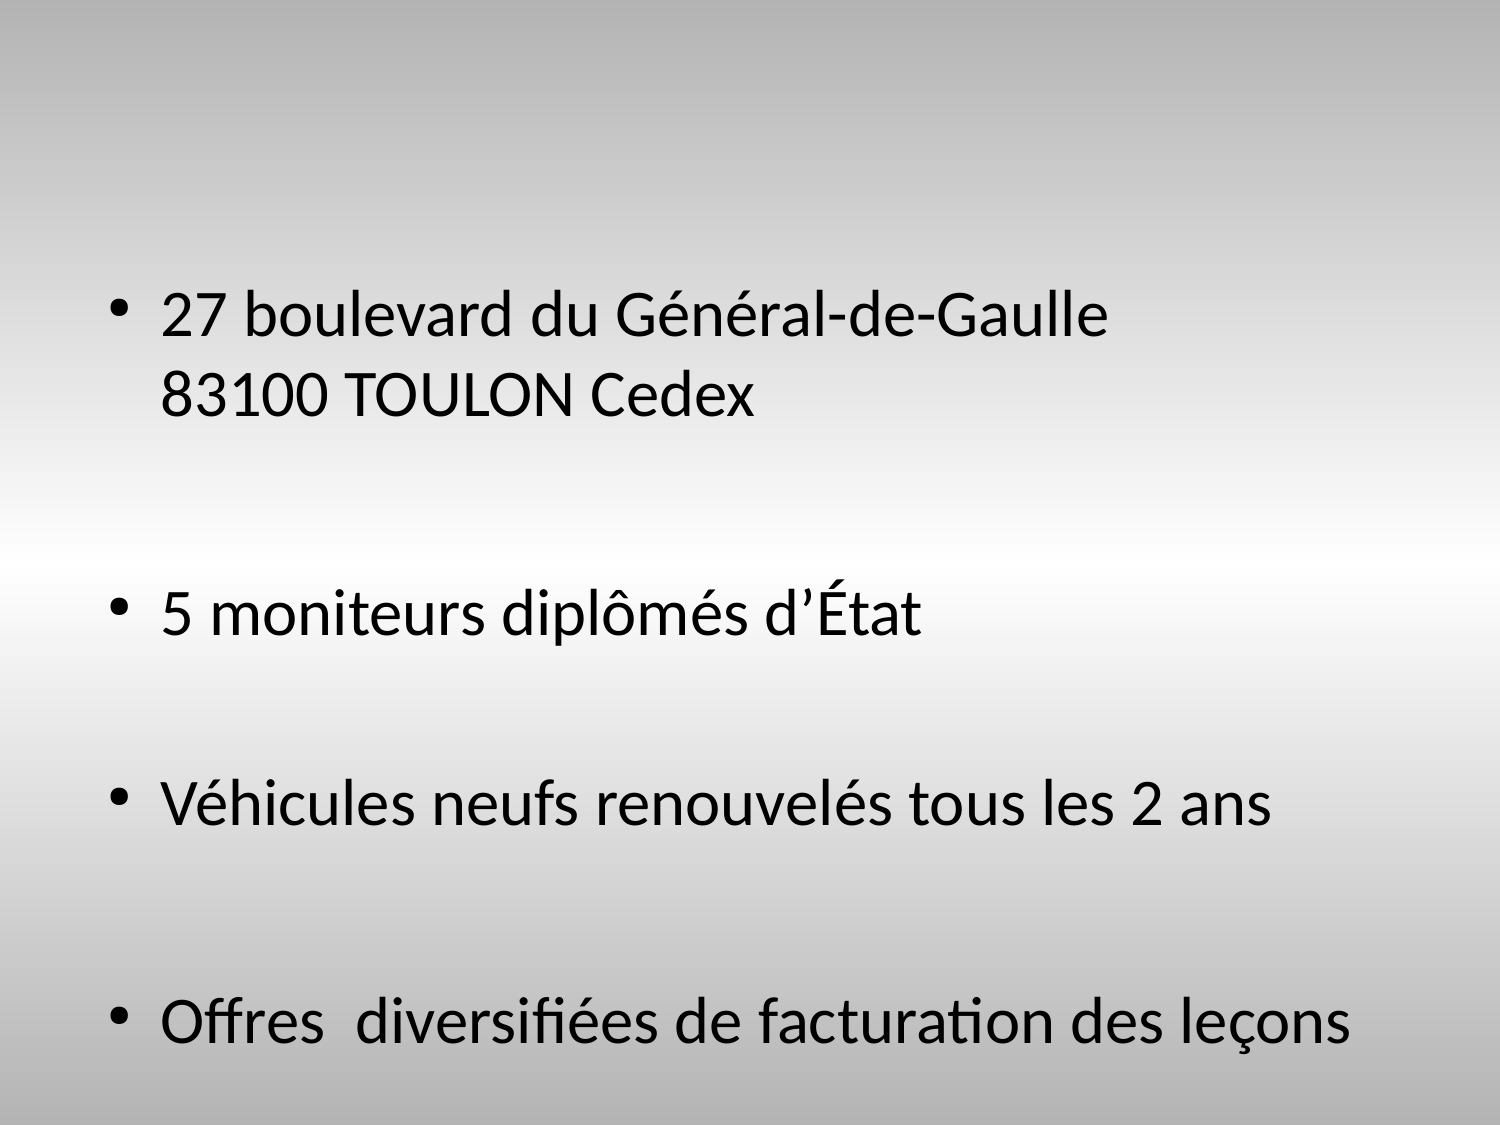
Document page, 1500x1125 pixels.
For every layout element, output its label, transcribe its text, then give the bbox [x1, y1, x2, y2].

list 27 boulevard du Général-de-Gaulle 83100 TOULON Cedex 5 moniteurs diplômés d’État Véhicules neufs renouvelés tous les 2 ans Offres diversifiées de facturation des leçons [75, 262, 1425, 1005]
